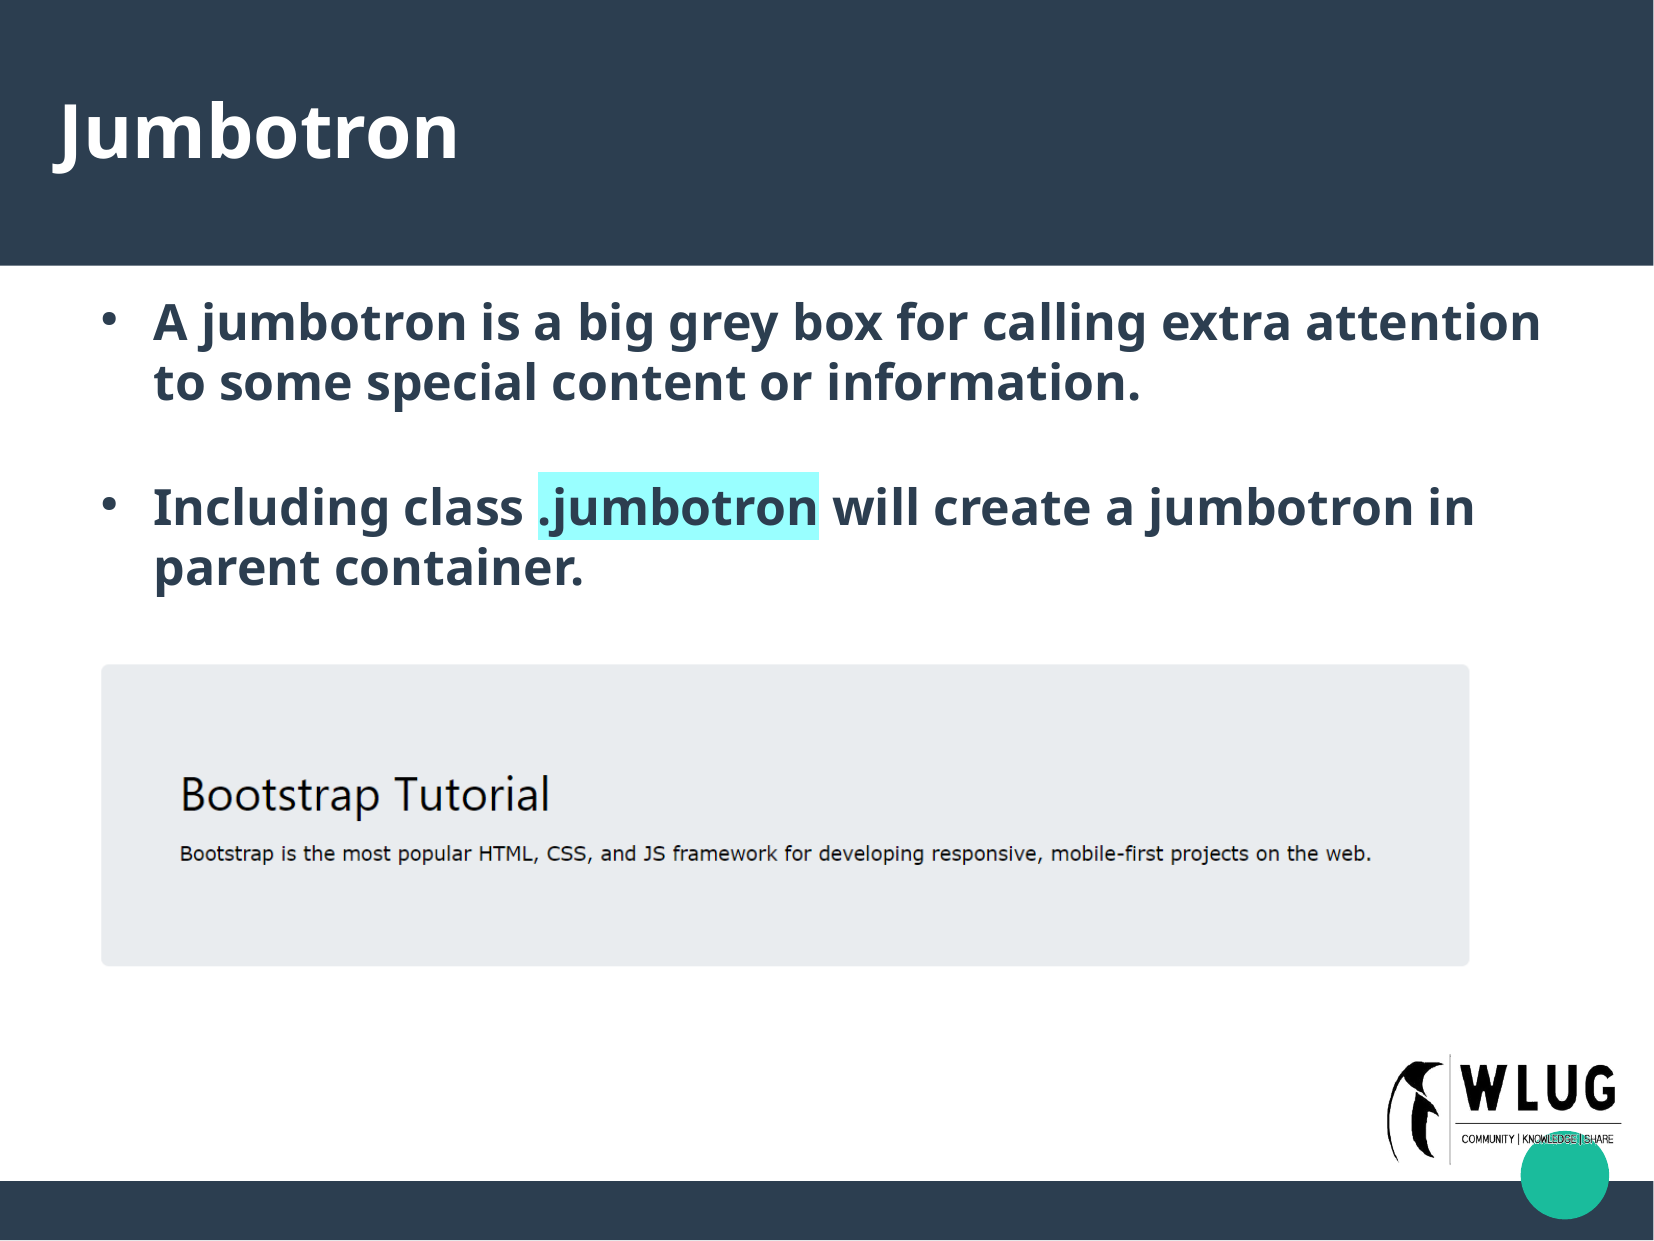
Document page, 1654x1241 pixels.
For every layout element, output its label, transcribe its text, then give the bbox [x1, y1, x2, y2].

picture [94, 655, 1483, 983]
title Jumbotron [59, 49, 1595, 207]
list A jumbotron is a big grey box for calling extra attention to some special content or information. Including class .jumbotron will create a jumbotron in parent container. [82, 290, 1571, 1010]
picture [1371, 1046, 1630, 1170]
